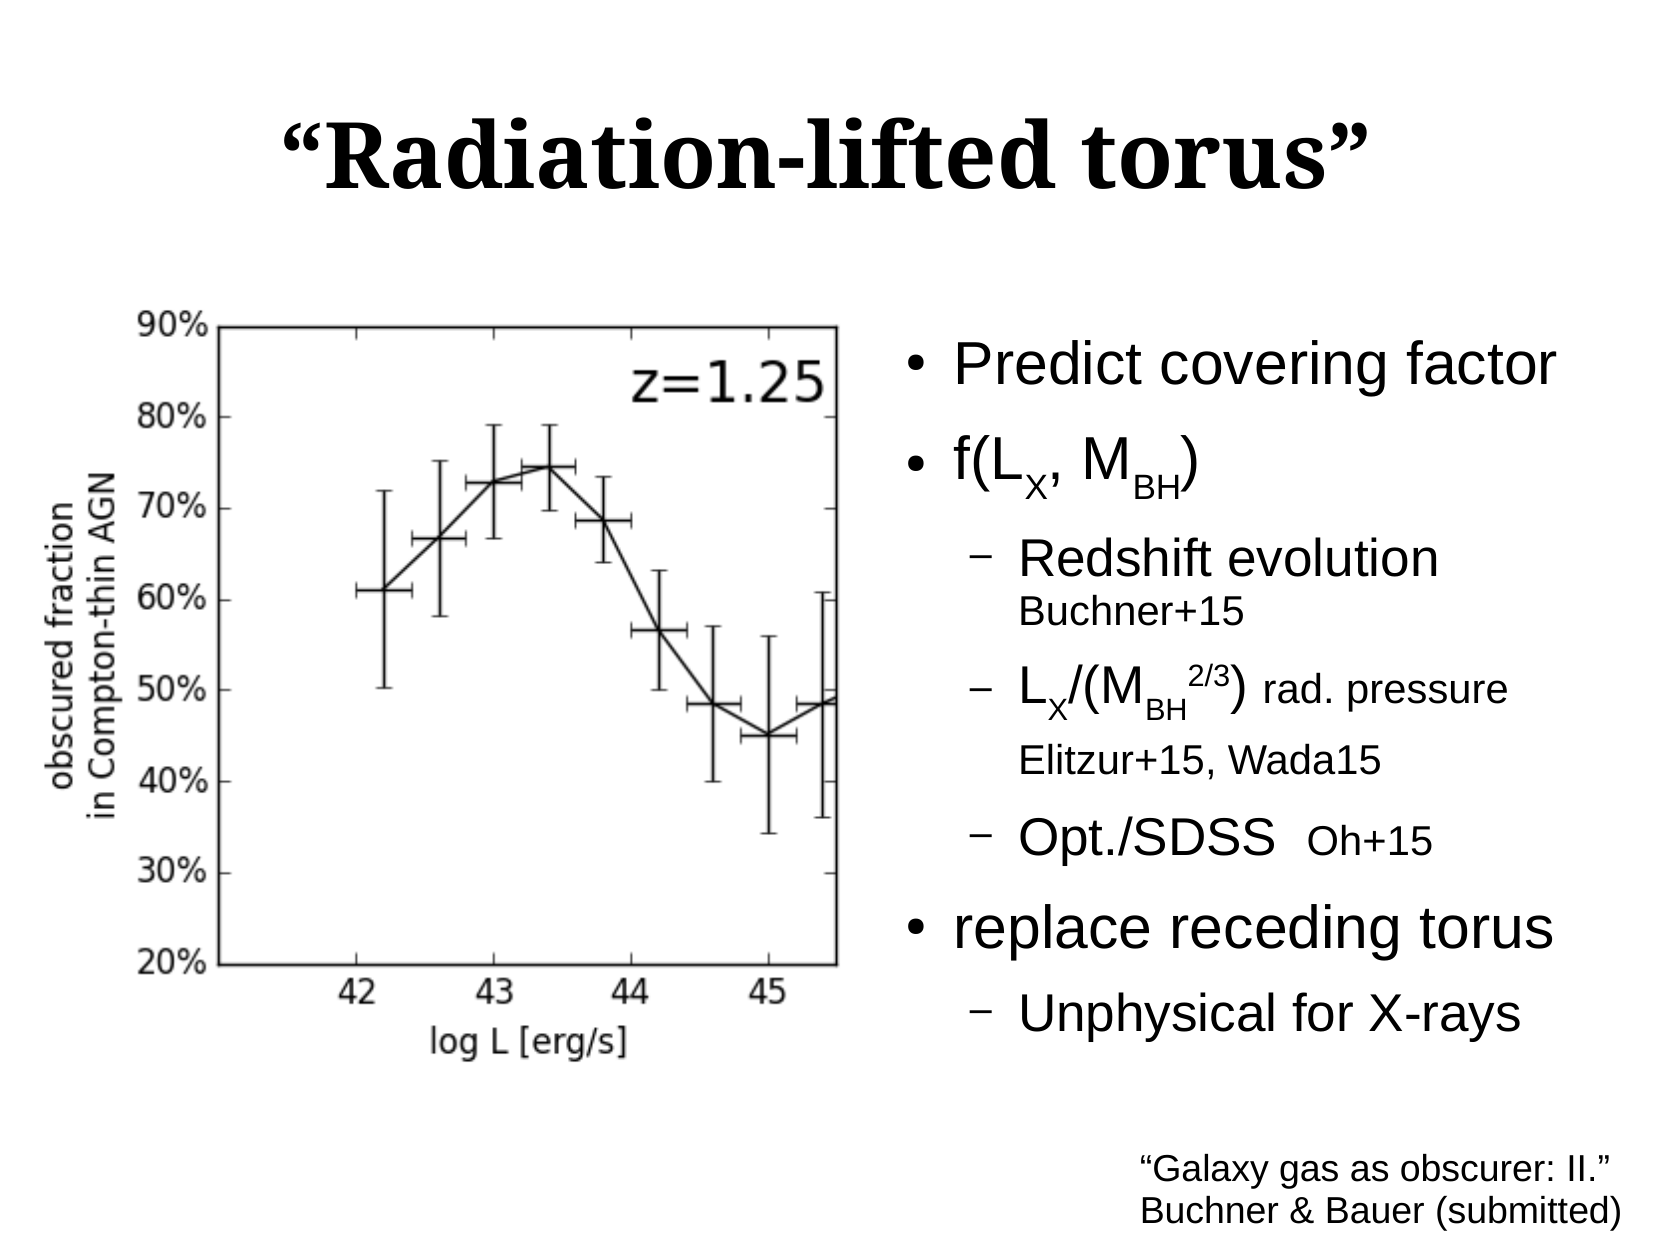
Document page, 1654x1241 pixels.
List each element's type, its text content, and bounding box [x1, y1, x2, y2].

title “Radiation-lifted torus” [82, 49, 1571, 257]
text_box “Galaxy gas as obscurer: II.” Buchner & Bauer (submitted) [1125, 1140, 1646, 1240]
list Predict covering factor f(LX, MBH) Redshift evolution Buchner+15 LX/(MBH2/3) rad. pressure Elitzur+15, Wada15 Opt./SDSS Oh+15 replace receding torus Unphysical for X-rays [889, 330, 1636, 1050]
picture [27, 289, 856, 1081]
